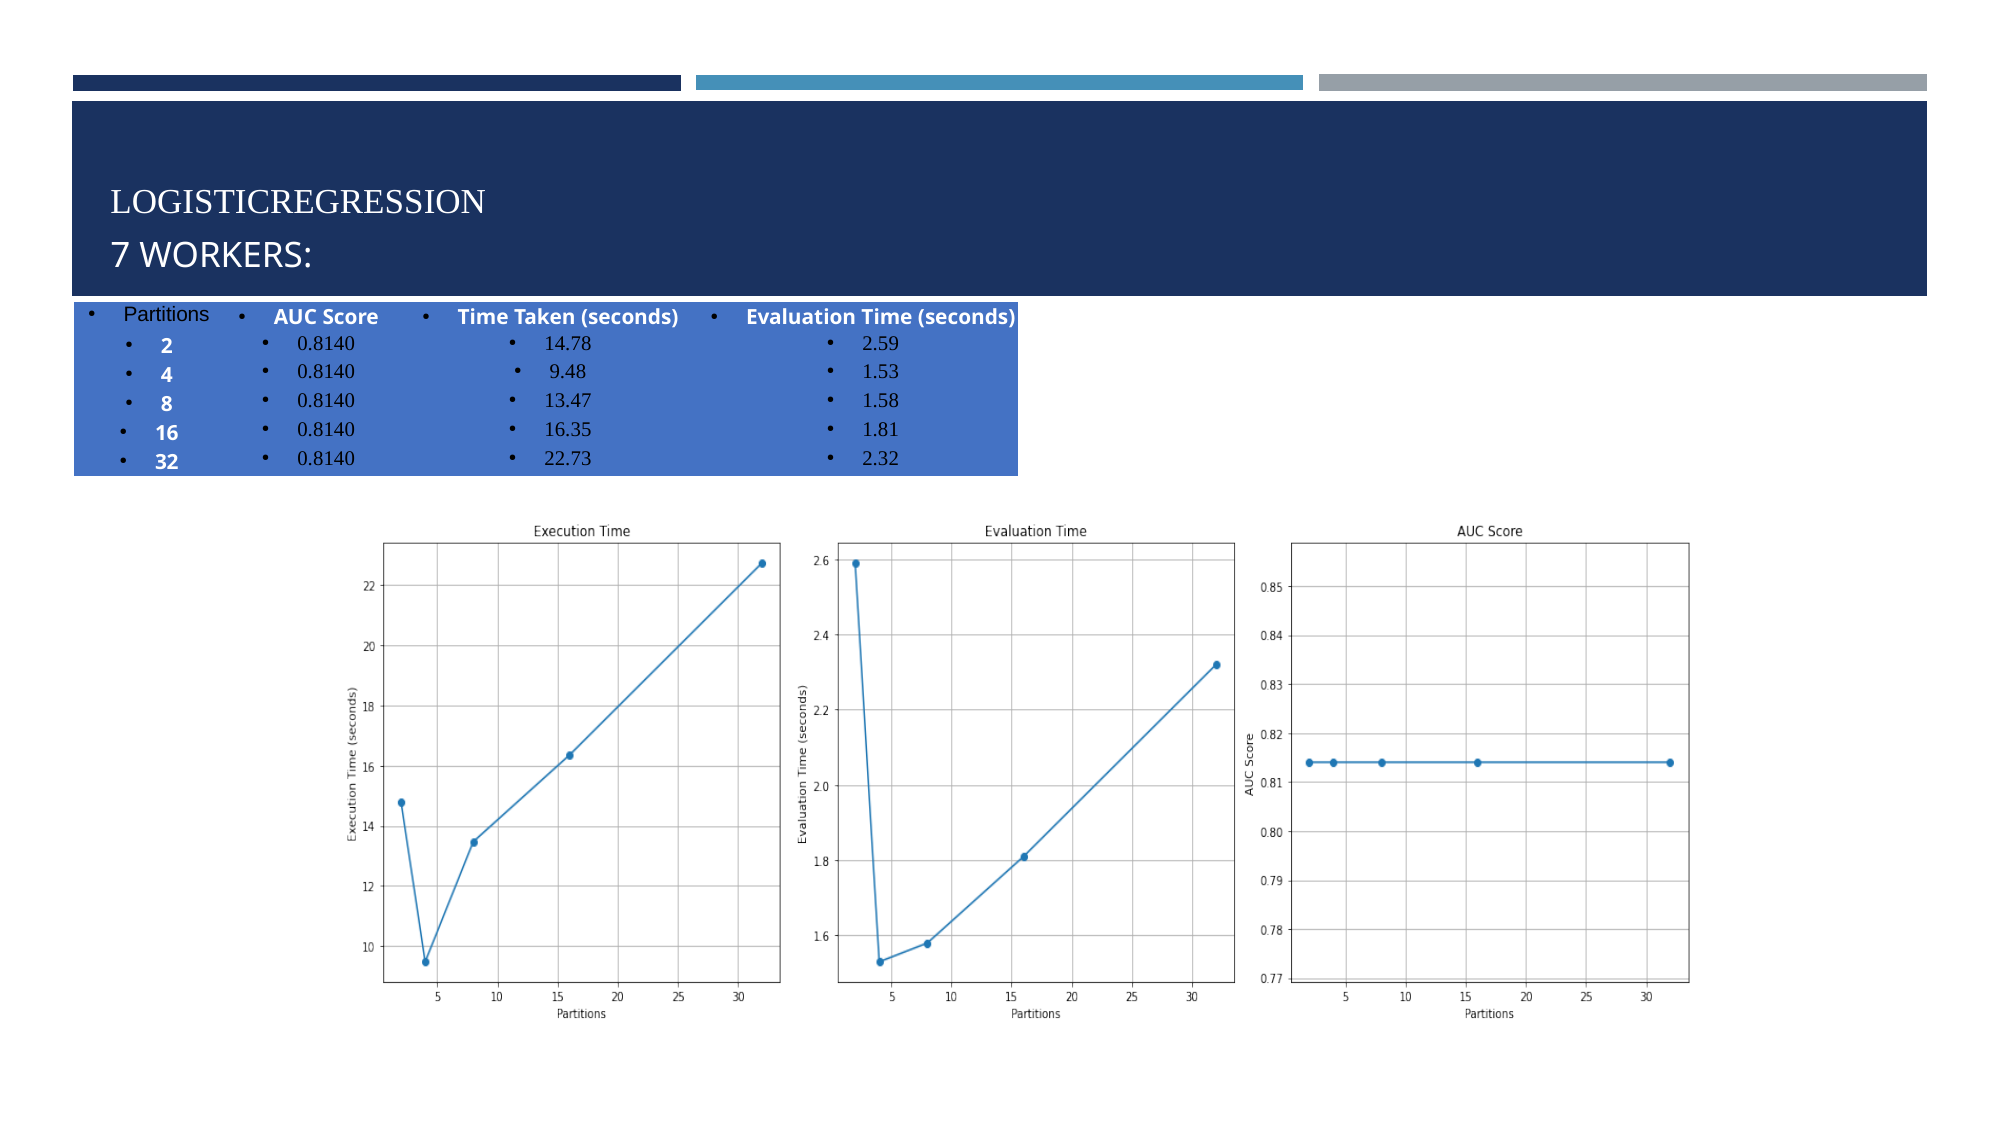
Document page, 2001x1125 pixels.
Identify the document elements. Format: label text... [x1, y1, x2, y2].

table_cell 0.8140 [224, 360, 392, 389]
table_cell 0.8140 [224, 447, 392, 476]
table_header Partitions [74, 302, 224, 331]
table_cell 1.81 [708, 418, 1018, 447]
title LogisticRegression 7 workers: [95, 115, 1905, 282]
table_cell 2 [74, 331, 224, 360]
table_cell 0.8140 [224, 389, 392, 418]
table_cell 1.58 [708, 389, 1018, 418]
table_cell 0.8140 [224, 418, 392, 447]
table_header Evaluation Time (seconds) [708, 302, 1018, 331]
table_cell 0.8140 [224, 331, 392, 360]
table_cell 22.73 [392, 447, 708, 476]
table_cell 2.32 [708, 447, 1018, 476]
table_cell 14.78 [392, 331, 708, 360]
table_cell 8 [74, 389, 224, 418]
table_cell 1.53 [708, 360, 1018, 389]
table_cell 16.35 [392, 418, 708, 447]
table_header Time Taken (seconds) [392, 302, 708, 331]
picture [340, 516, 1695, 1028]
table_cell 2.59 [708, 331, 1018, 360]
table_cell 9.48 [392, 360, 708, 389]
table_cell 16 [74, 418, 224, 447]
table_cell 4 [74, 360, 224, 389]
table_header AUC Score [224, 302, 392, 331]
table_cell 32 [74, 447, 224, 476]
table_cell 13.47 [392, 389, 708, 418]
